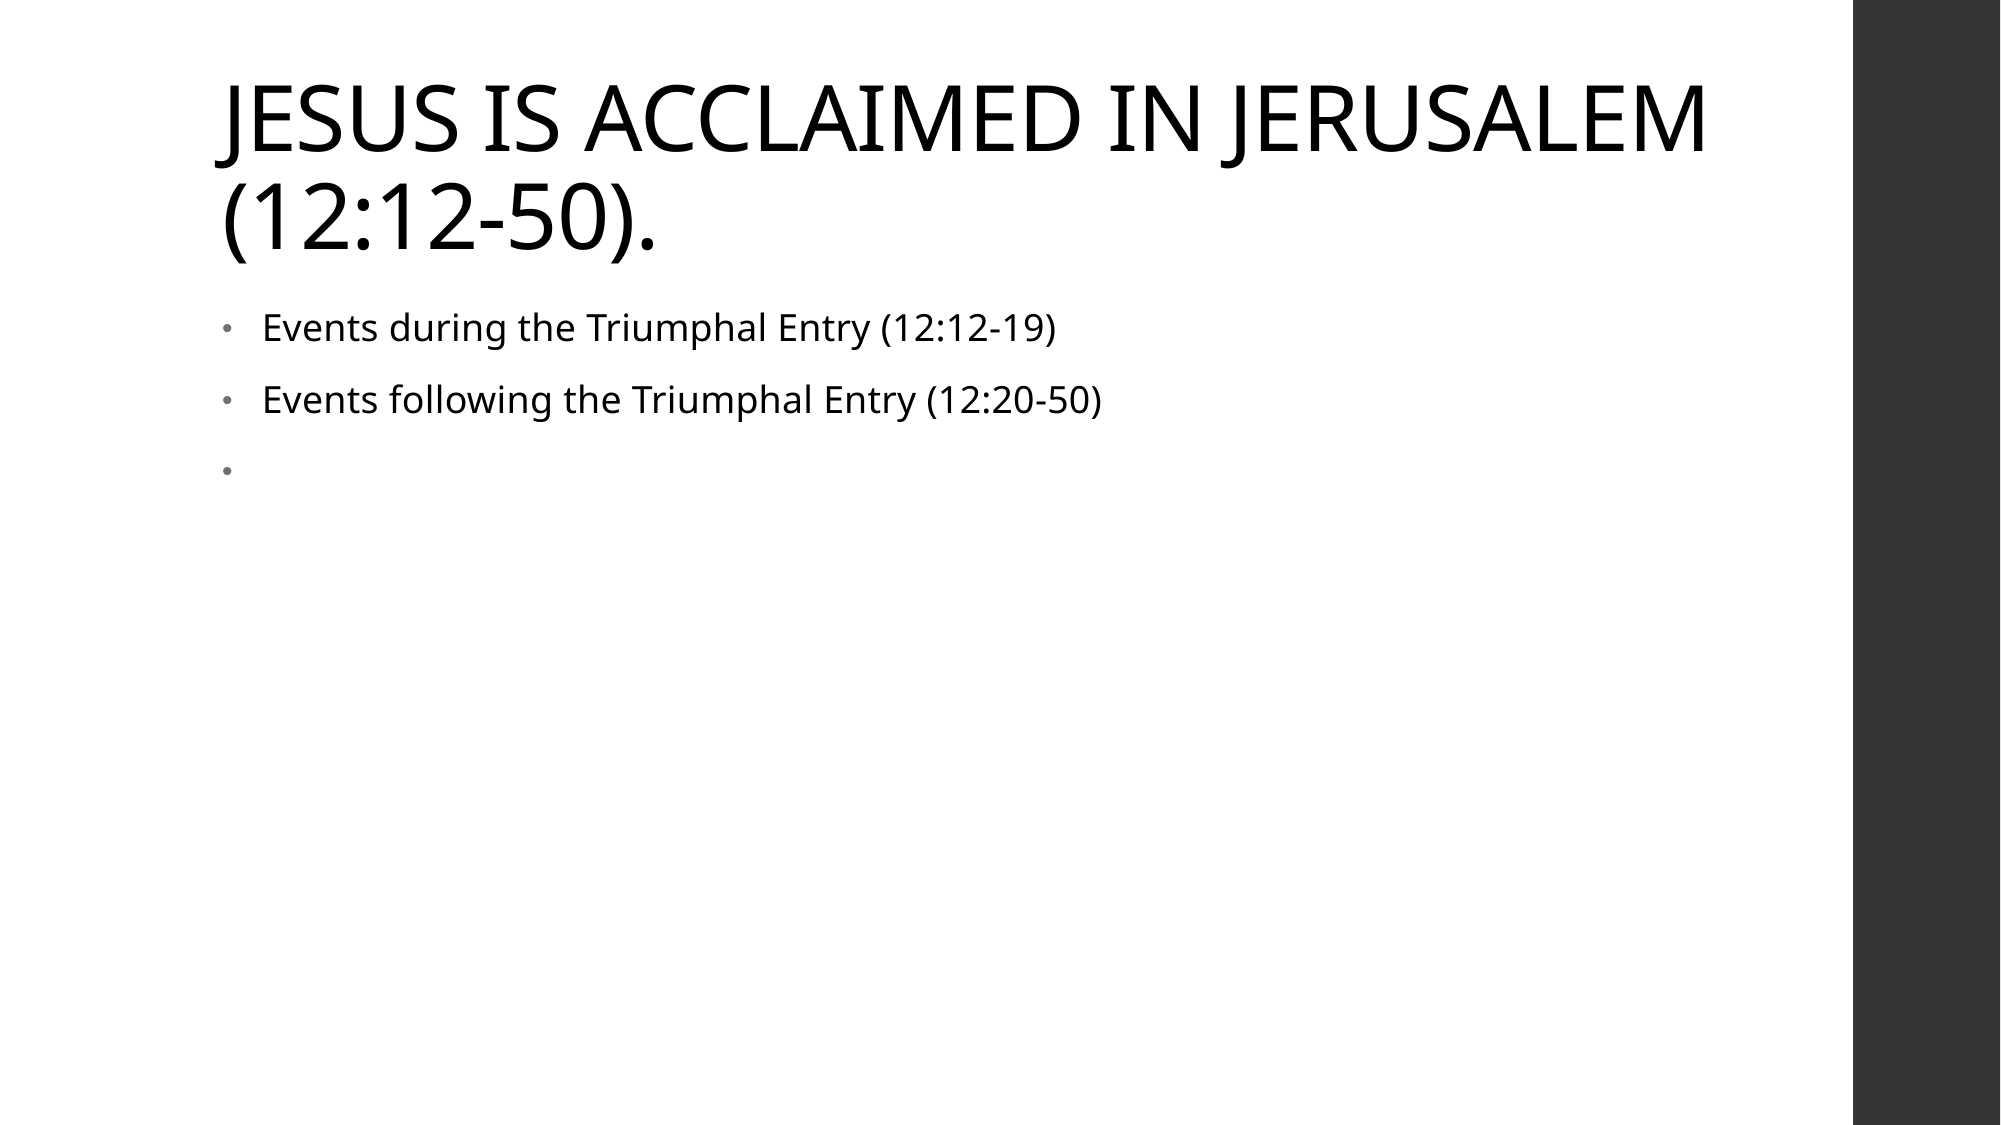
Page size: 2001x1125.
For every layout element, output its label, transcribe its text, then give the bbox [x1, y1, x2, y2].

list Events during the Triumphal Entry (12:12-19) Events following the Triumphal Entry (12:20-50) [206, 299, 1617, 1014]
title JESUS IS ACCLAIMED IN JERUSALEM (12:12-50). [206, 60, 1797, 278]
